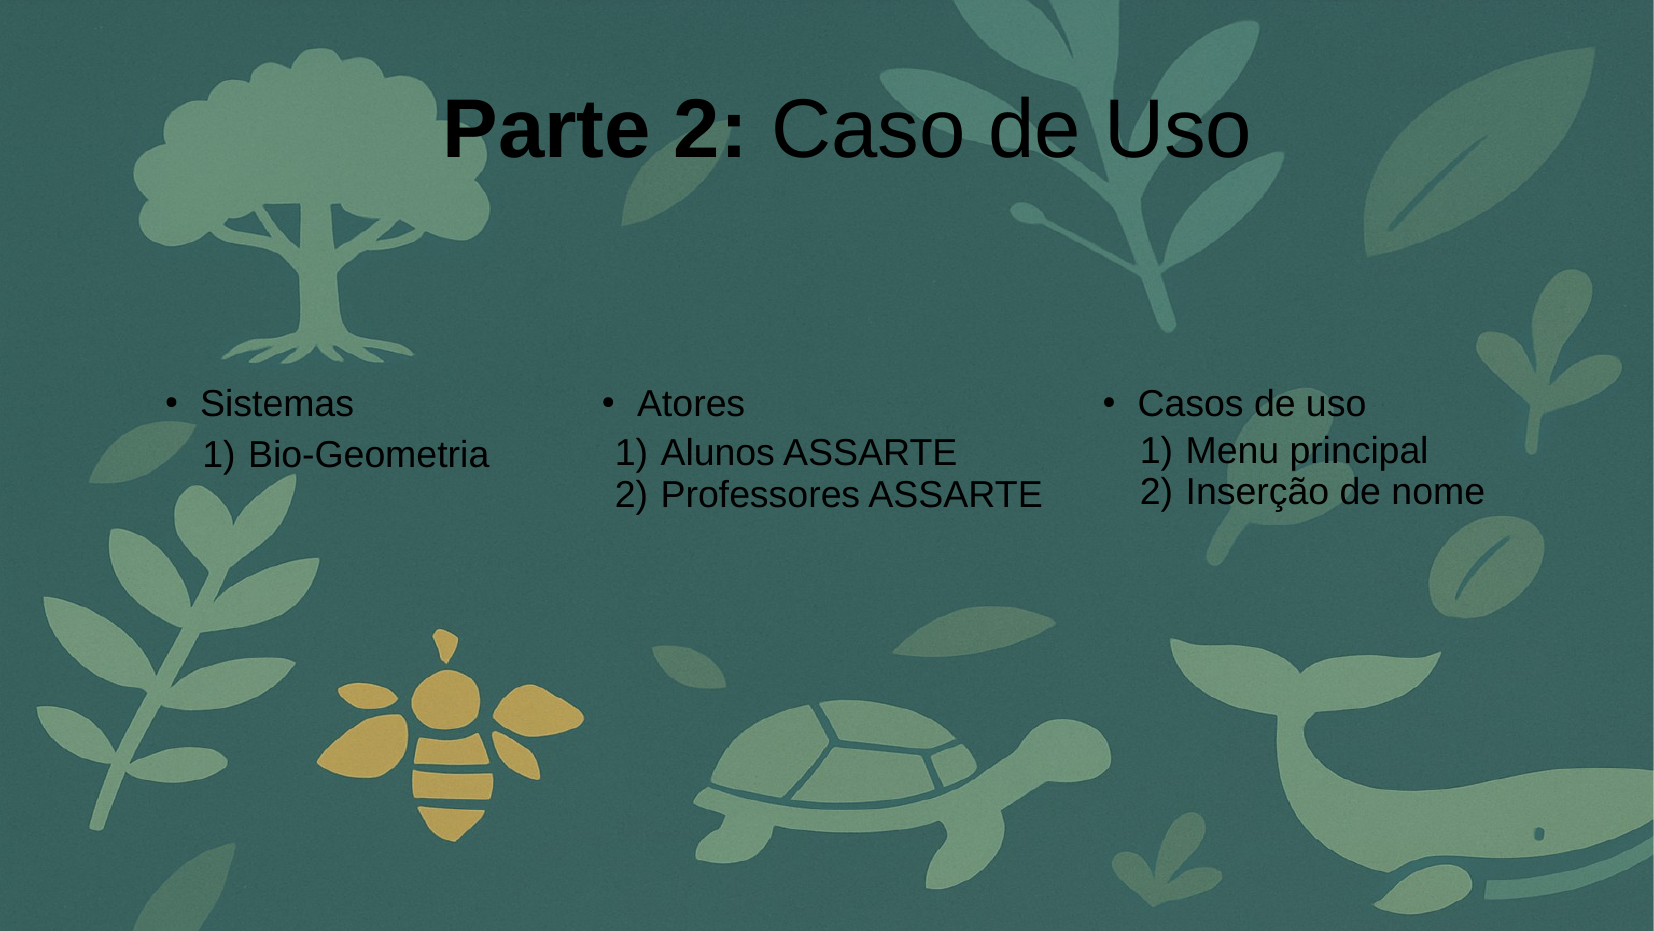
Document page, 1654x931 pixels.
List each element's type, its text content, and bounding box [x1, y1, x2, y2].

text_box Sistemas [150, 375, 370, 432]
text_box Bio-Geometria [187, 426, 526, 526]
text_box Atores [586, 375, 761, 432]
picture [0, 0, 1654, 931]
text_box Casos de uso [1087, 375, 1388, 516]
text_box Alunos ASSARTE Professores ASSARTE [600, 424, 1088, 566]
subtitle Parte 2: Caso de Uso [157, 0, 1538, 259]
text_box Menu principal Inserção de nome [1125, 421, 1613, 563]
